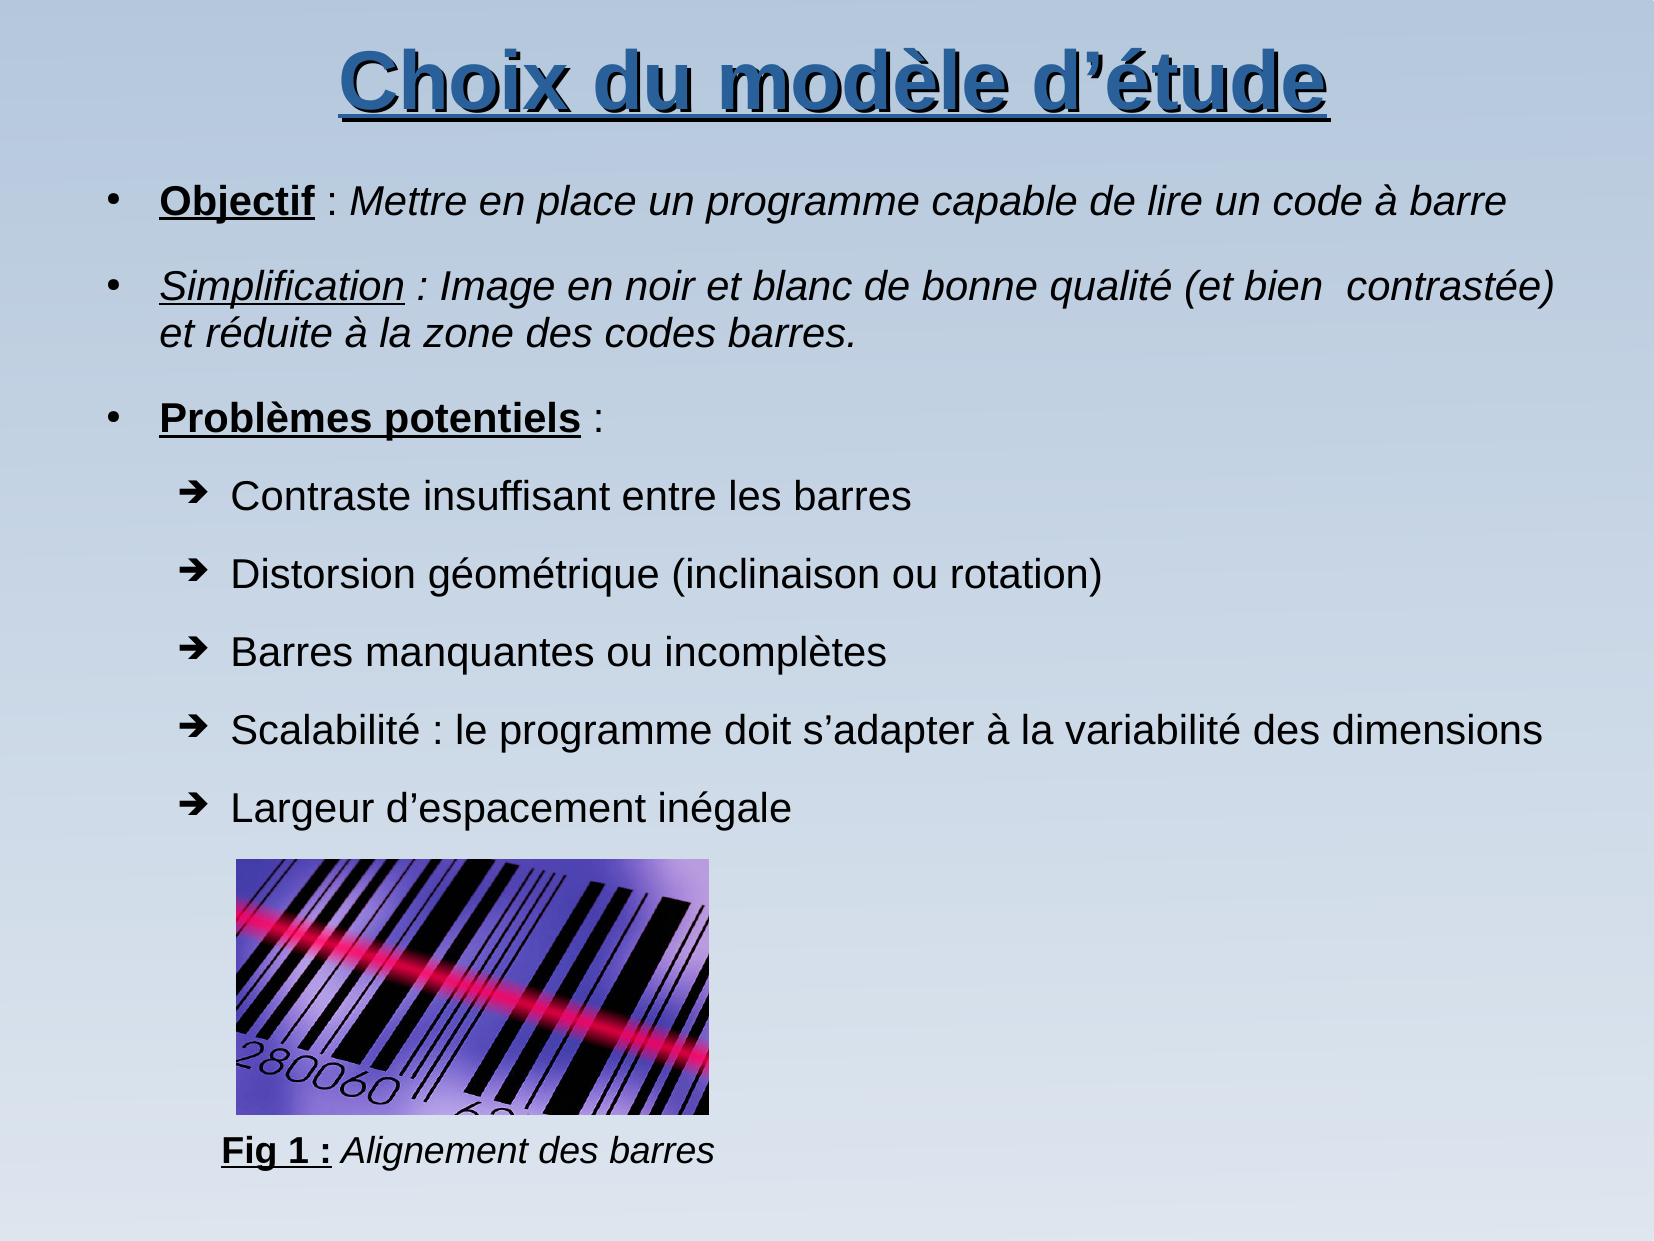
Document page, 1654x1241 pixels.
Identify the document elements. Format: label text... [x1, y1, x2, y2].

text_box Fig 1 : Alignement des barres [206, 1122, 768, 1189]
picture [236, 859, 709, 1115]
list Objectif : Mettre en place un programme capable de lire un code à barre Simplification : Image en noir et blanc de bonne qualité (et bien contrastée) et réduite à la zone des codes barres. Problèmes potentiels : Contraste insuffisant entre les barres Distorsion géométrique (inclinaison ou rotation) Barres manquantes ou incomplètes Scalabilité : le programme doit s’adapter à la variabilité des dimensions Largeur d’espacement inégale [88, 177, 1577, 857]
title Choix du modèle d’étude [88, 0, 1577, 161]
